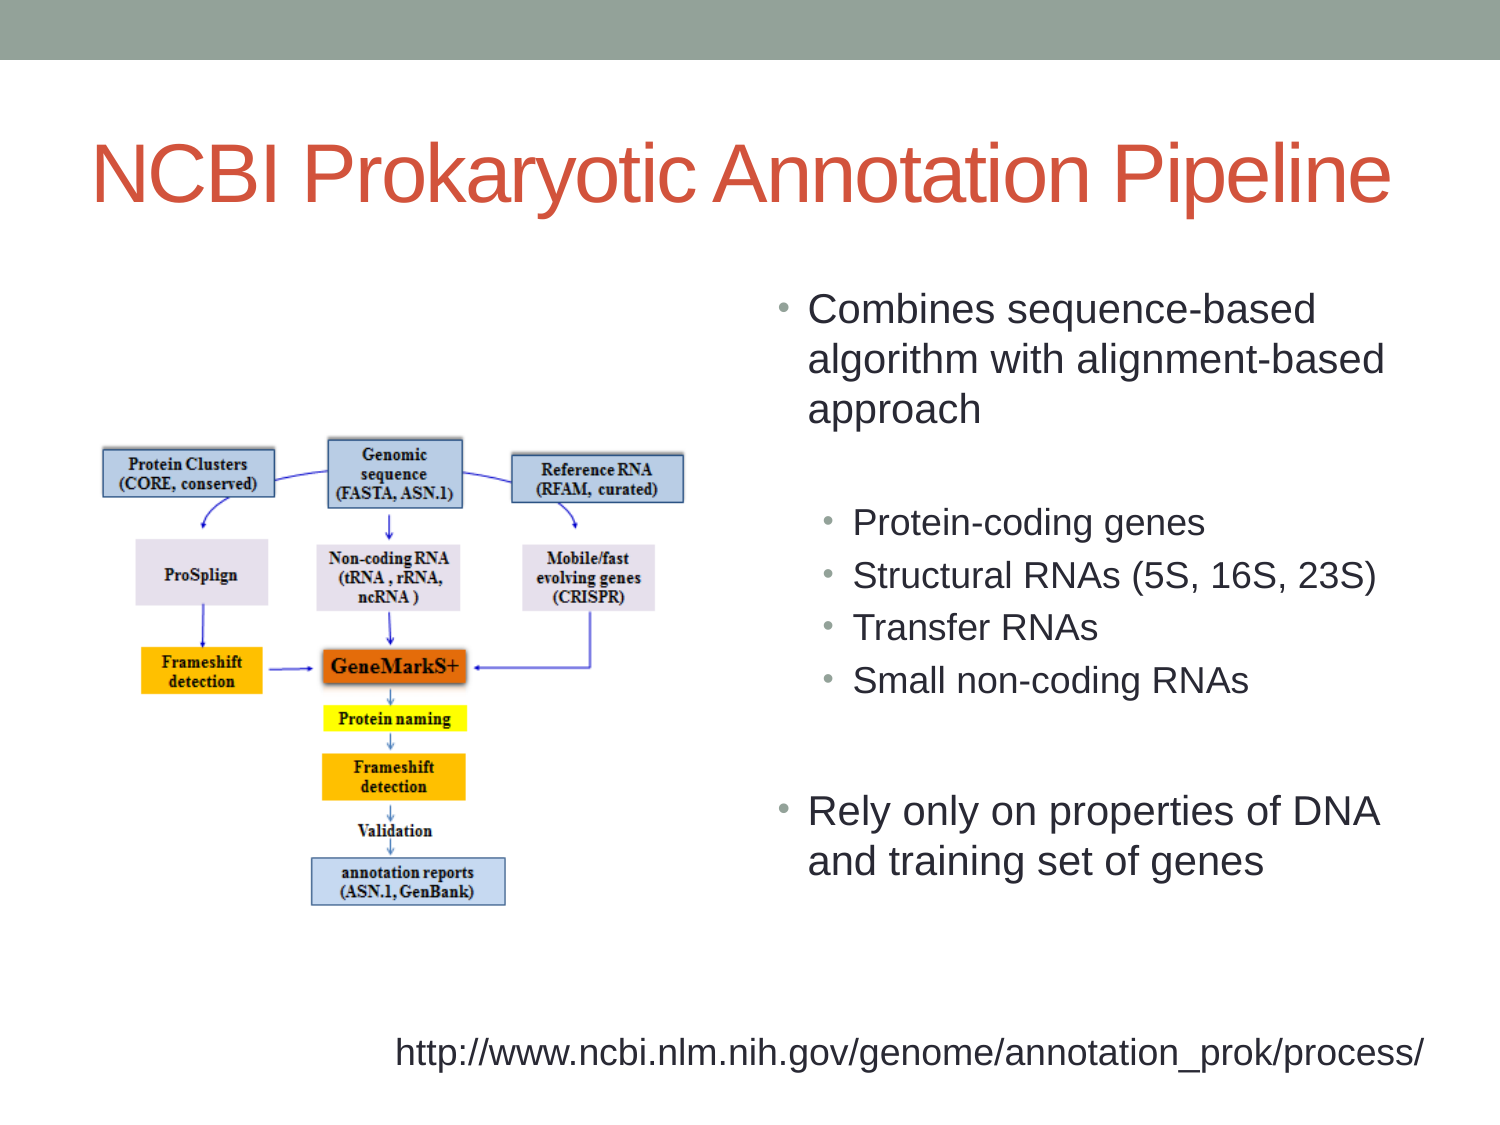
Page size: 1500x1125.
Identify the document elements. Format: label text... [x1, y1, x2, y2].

list Combines sequence-based algorithm with alignment-based approach Protein-coding genes Structural RNAs (5S, 16S, 23S) Transfer RNAs Small non-coding RNAs Rely only on properties of DNA and training set of genes [762, 274, 1425, 1020]
text_box http://www.ncbi.nlm.nih.gov/genome/annotation_prok/process/ [380, 1020, 1477, 1081]
title NCBI Prokaryotic Annotation Pipeline [75, 87, 1425, 250]
picture [75, 274, 738, 1049]
